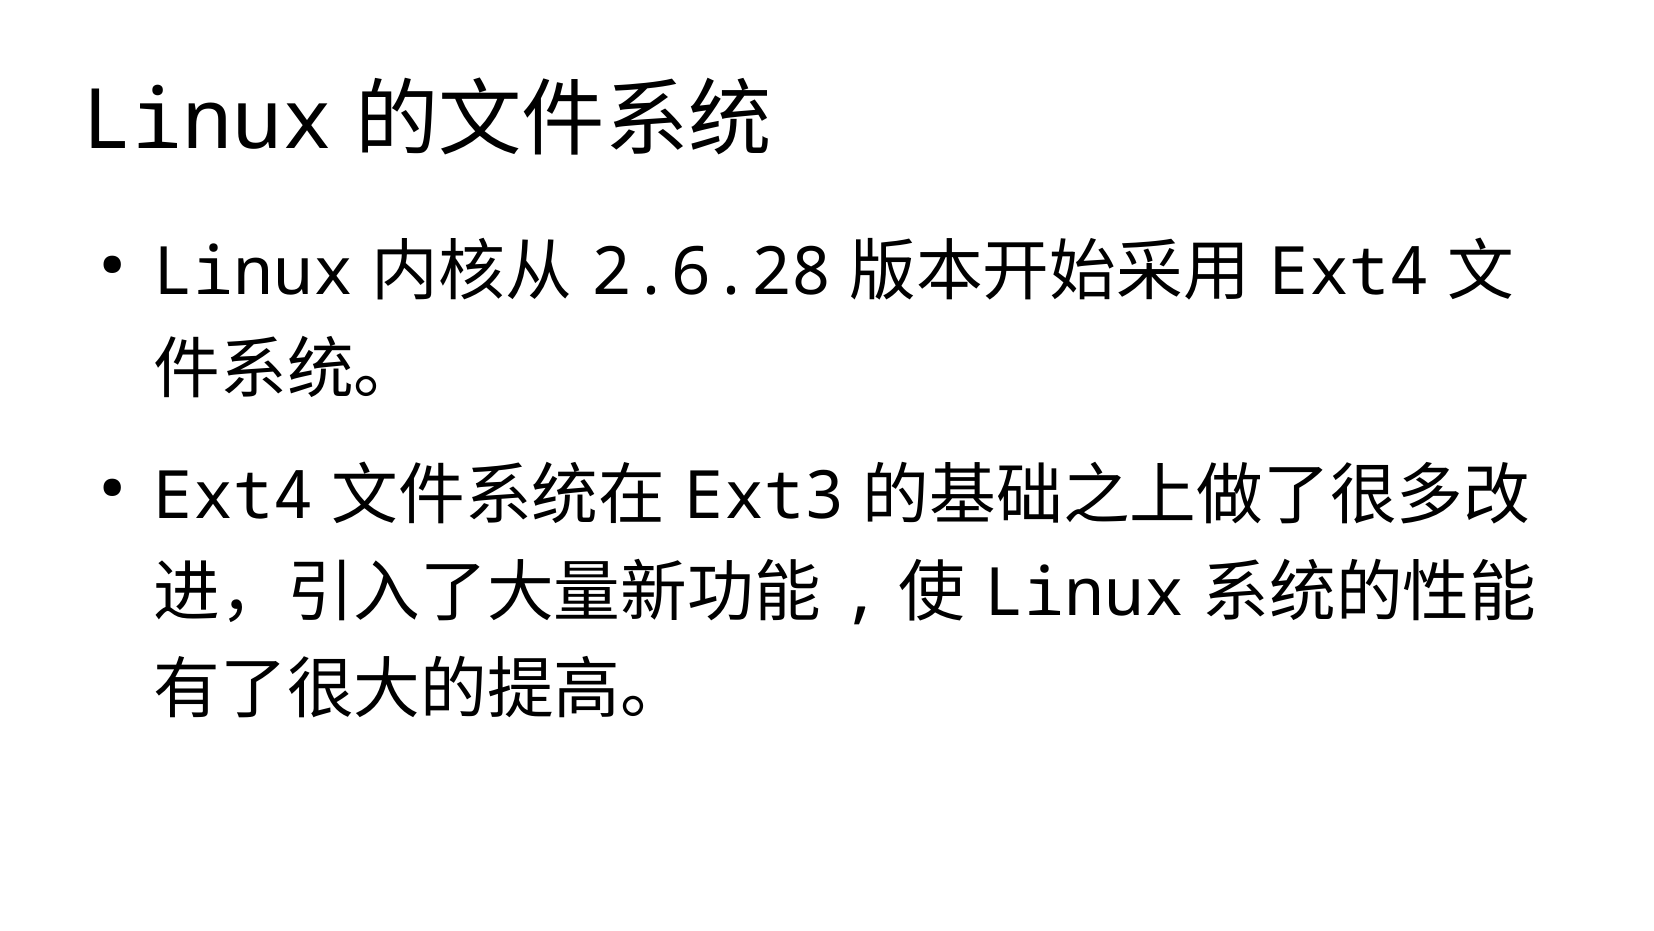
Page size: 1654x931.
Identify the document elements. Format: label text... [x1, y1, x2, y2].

list Linux内核从2.6.28版本开始采用Ext4文件系统。 Ext4文件系统在Ext3的基础之上做了很多改进，引入了大量新功能,使Linux系统的性能有了很大的提高。 [82, 217, 1571, 839]
title Linux的文件系统 [82, 37, 1571, 189]
